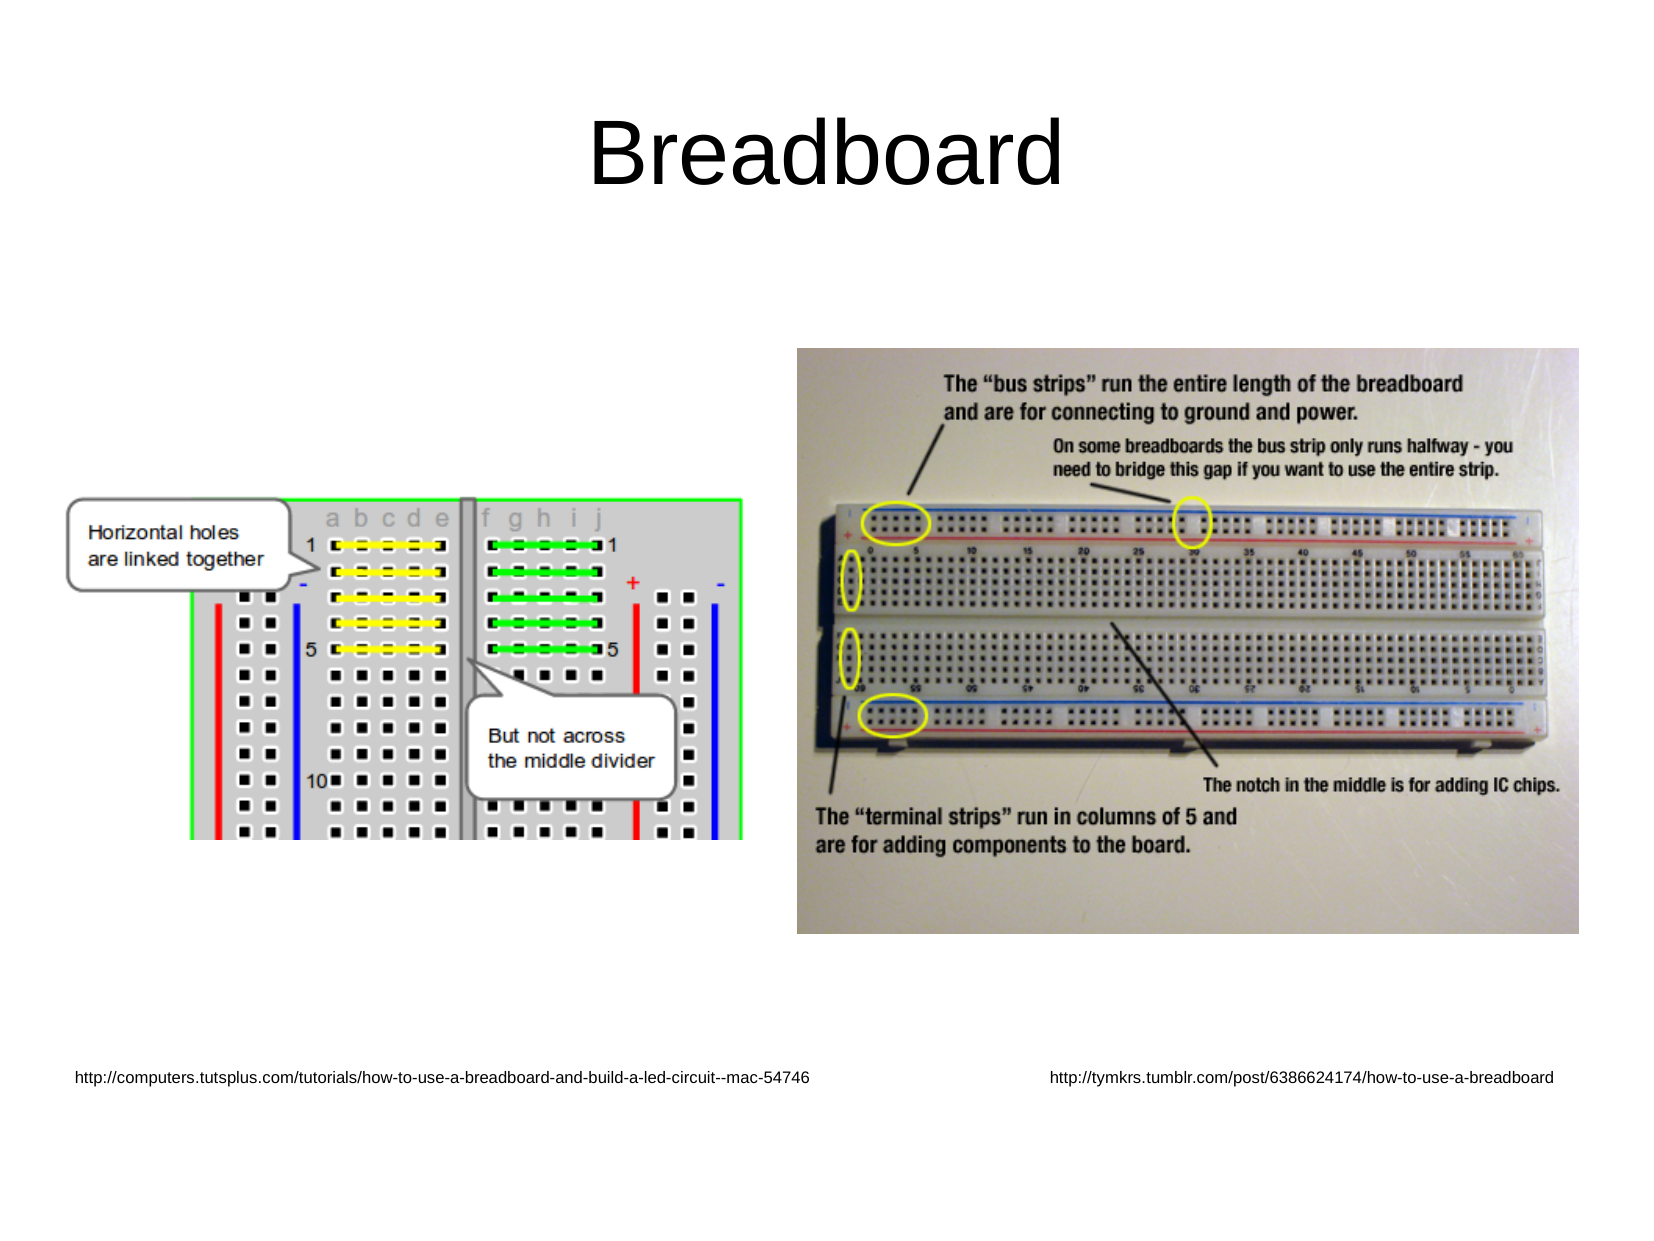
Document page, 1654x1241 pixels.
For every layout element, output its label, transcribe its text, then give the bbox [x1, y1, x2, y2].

title Breadboard [82, 49, 1571, 257]
picture [797, 348, 1579, 934]
picture [60, 491, 765, 841]
text_box http://computers.tutsplus.com/tutorials/how-to-use-a-breadboard-and-build-a-led-circuit--mac-54746 [60, 1061, 826, 1096]
text_box http://tymkrs.tumblr.com/post/6386624174/how-to-use-a-breadboard [1035, 1061, 1570, 1096]
